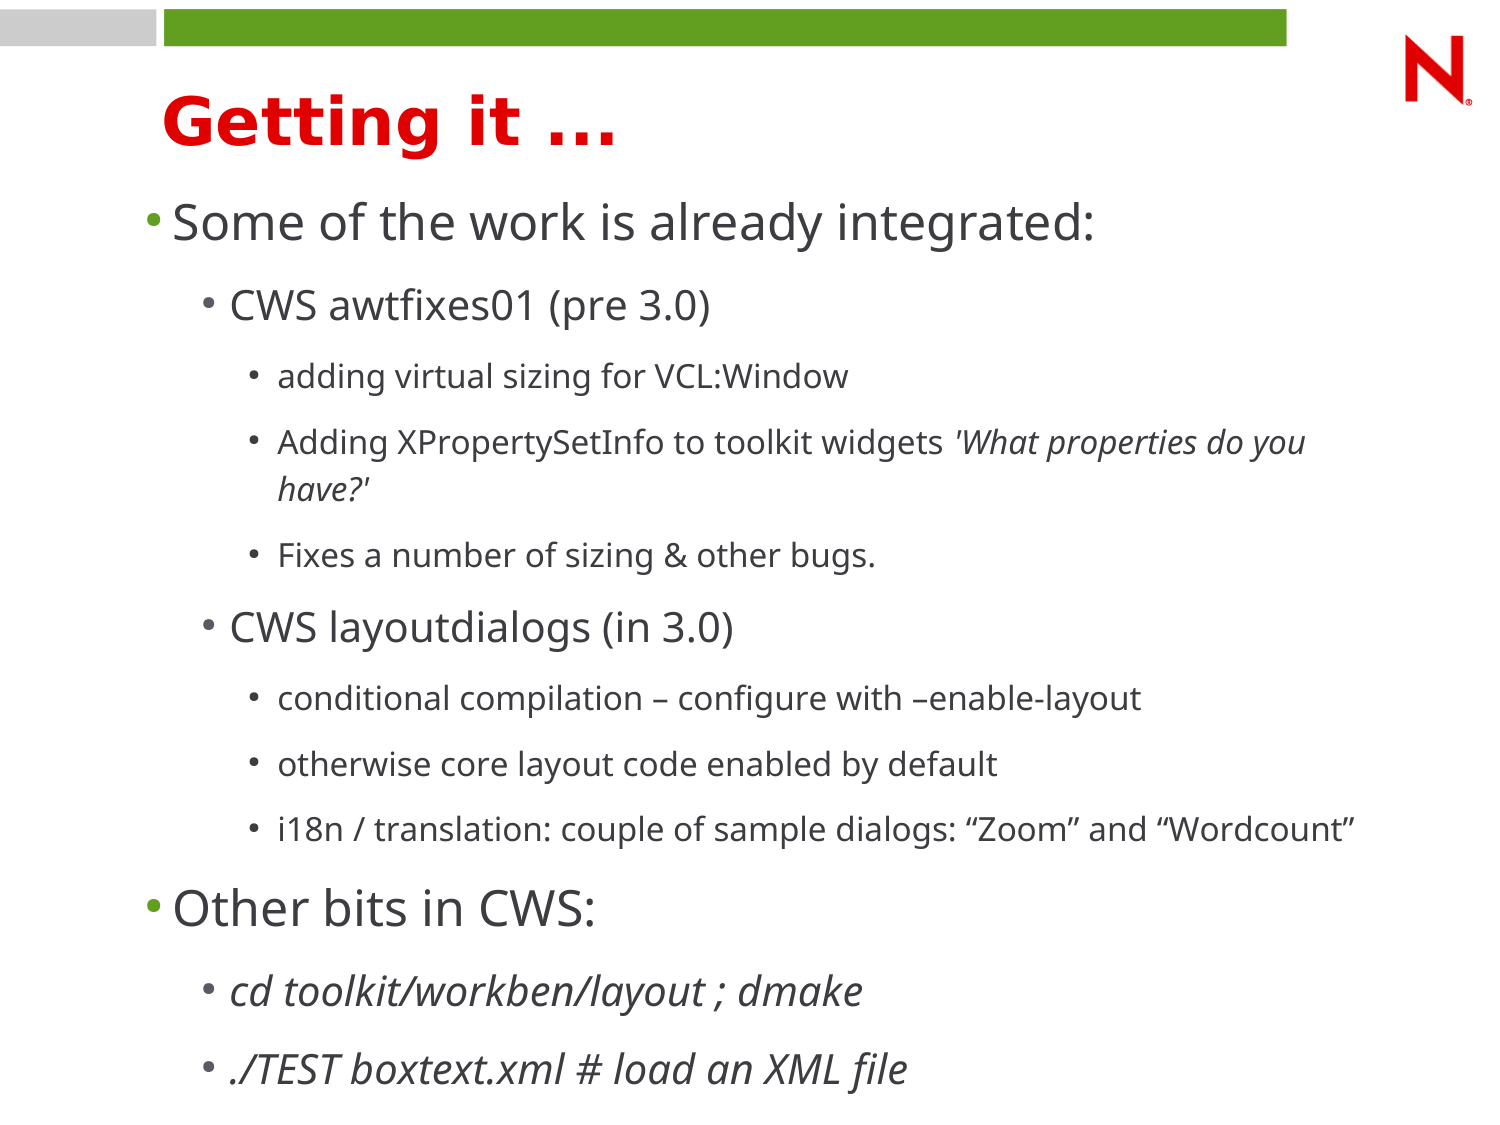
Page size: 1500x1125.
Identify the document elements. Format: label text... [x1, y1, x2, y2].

title Getting it ... [161, 41, 1383, 183]
list Some of the work is already integrated: CWS awtfixes01 (pre 3.0) adding virtual sizing for VCL:Window Adding XPropertySetInfo to toolkit widgets 'What properties do you have?' Fixes a number of sizing & other bugs. CWS layoutdialogs (in 3.0) conditional compilation – configure with –enable-layout otherwise core layout code enabled by default i18n / translation: couple of sample dialogs: “Zoom” and “Wordcount” Other bits in CWS: cd toolkit/workben/layout ; dmake ./TEST boxtext.xml # load an XML file ./TEST –test # zoom dialog ./TEST –editor foo.xml # basic dialog editor ... [145, 183, 1403, 1077]
picture [1403, 32, 1473, 107]
